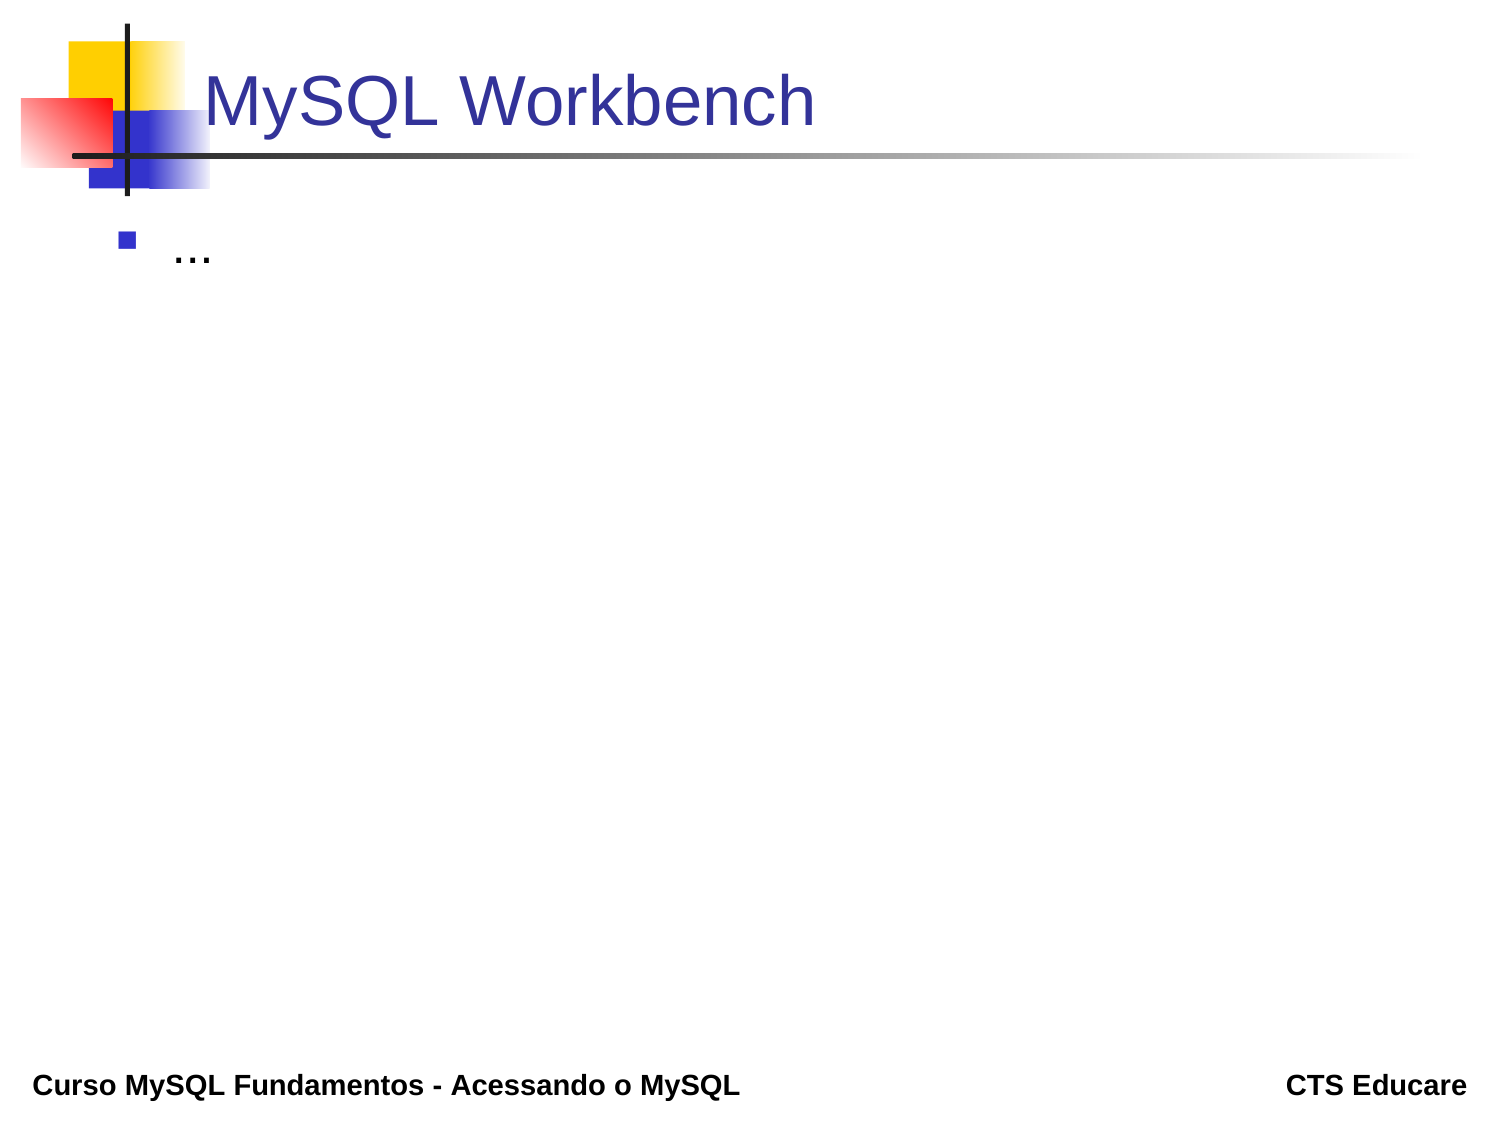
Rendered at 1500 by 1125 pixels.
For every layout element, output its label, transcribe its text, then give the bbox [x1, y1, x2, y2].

text_box MySQL Workbench [188, 46, 1468, 149]
text_box ... [100, 206, 1447, 1024]
